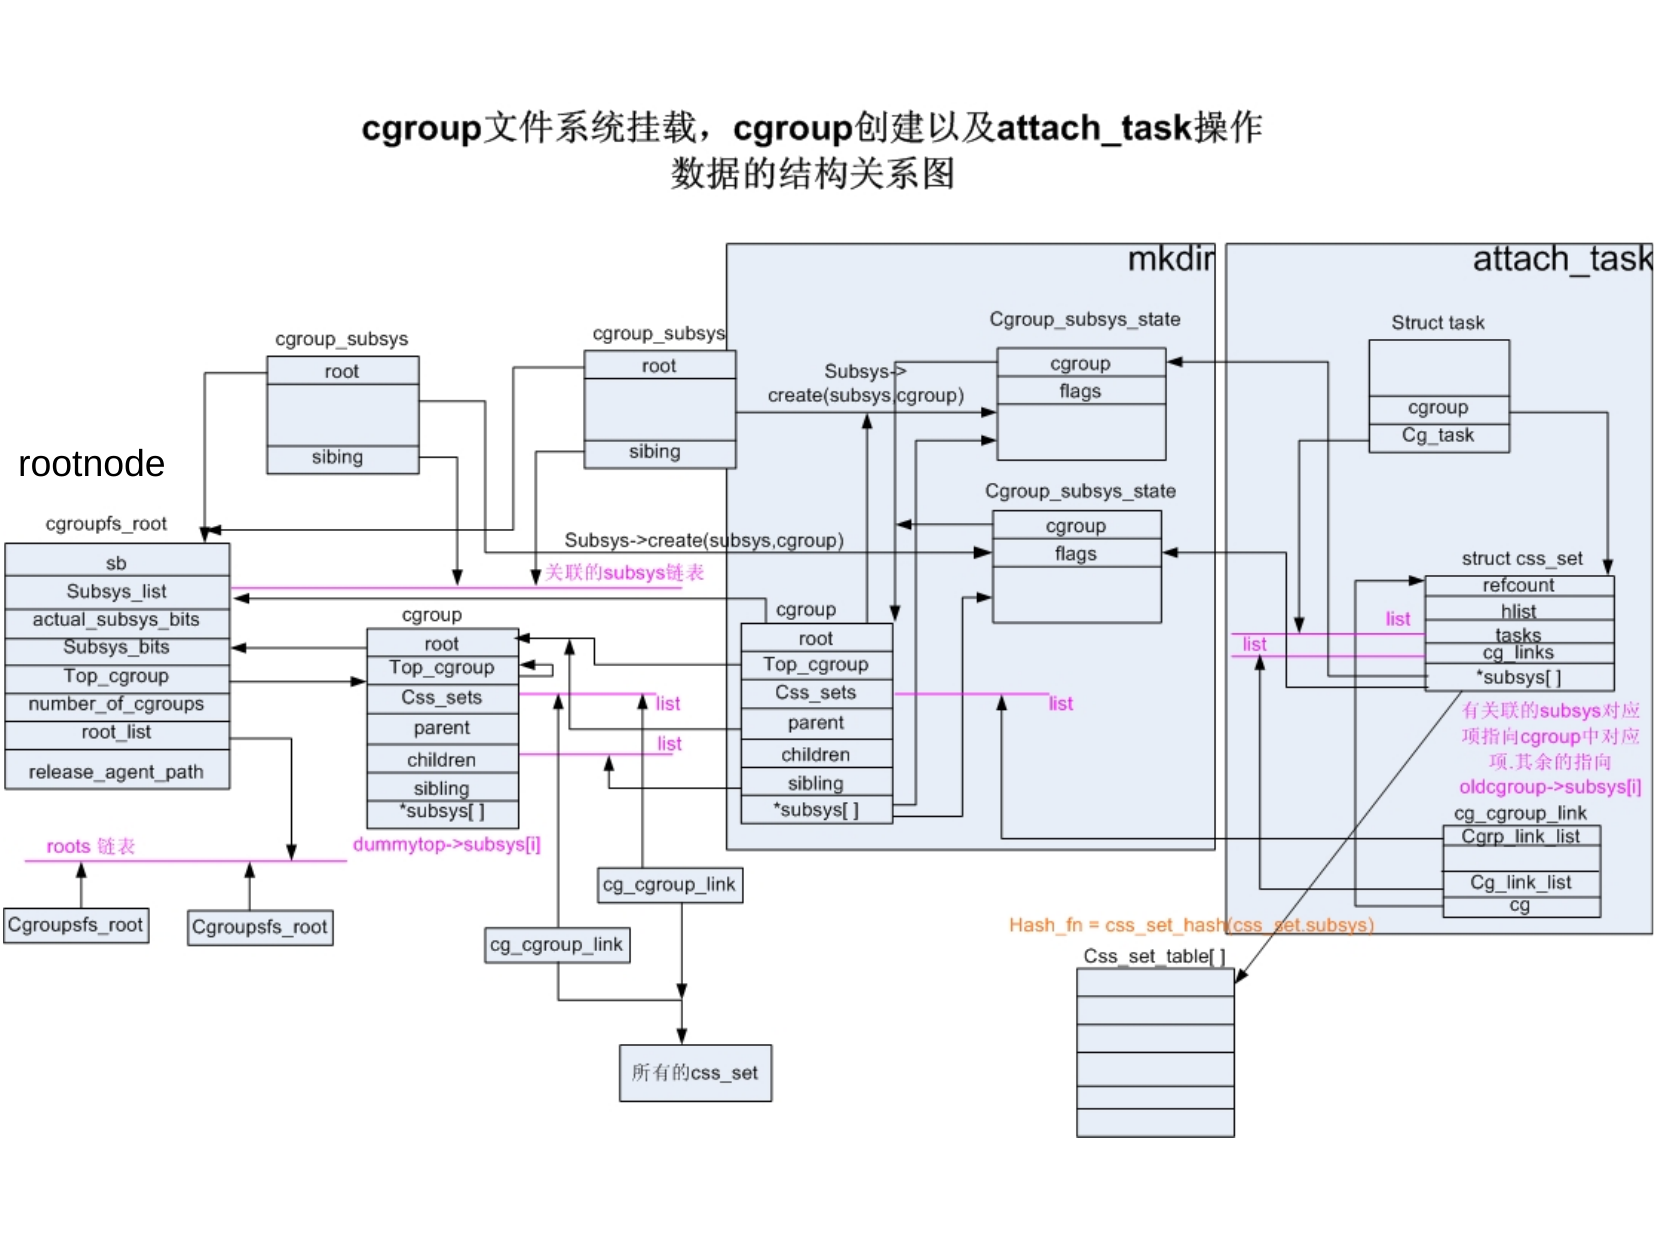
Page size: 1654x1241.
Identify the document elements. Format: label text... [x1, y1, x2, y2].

text_box rootnode [3, 435, 181, 492]
picture [3, 102, 1654, 1139]
